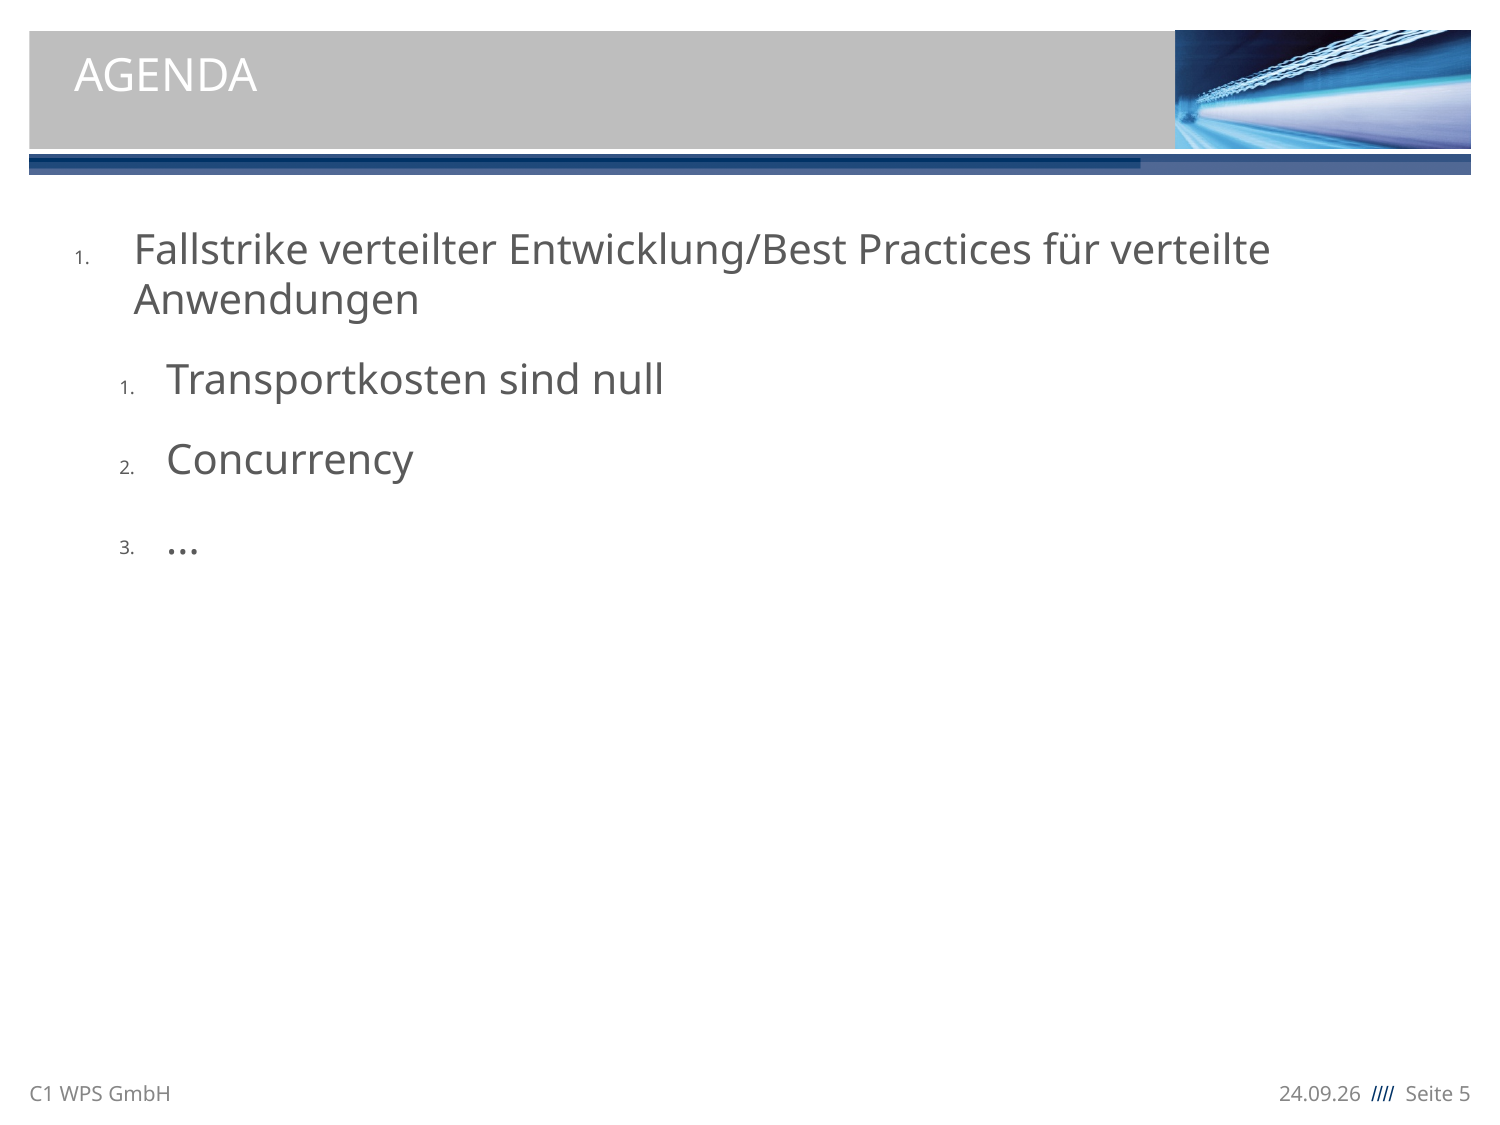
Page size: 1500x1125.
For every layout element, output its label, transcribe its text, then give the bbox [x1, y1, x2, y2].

title AGENDA [29, 31, 1176, 149]
list Fallstrike verteilter Entwicklung/Best Practices für verteilte Anwendungen Transportkosten sind null Concurrency ... [29, 208, 1471, 1059]
picture [1175, 30, 1471, 149]
picture [29, 154, 1471, 175]
